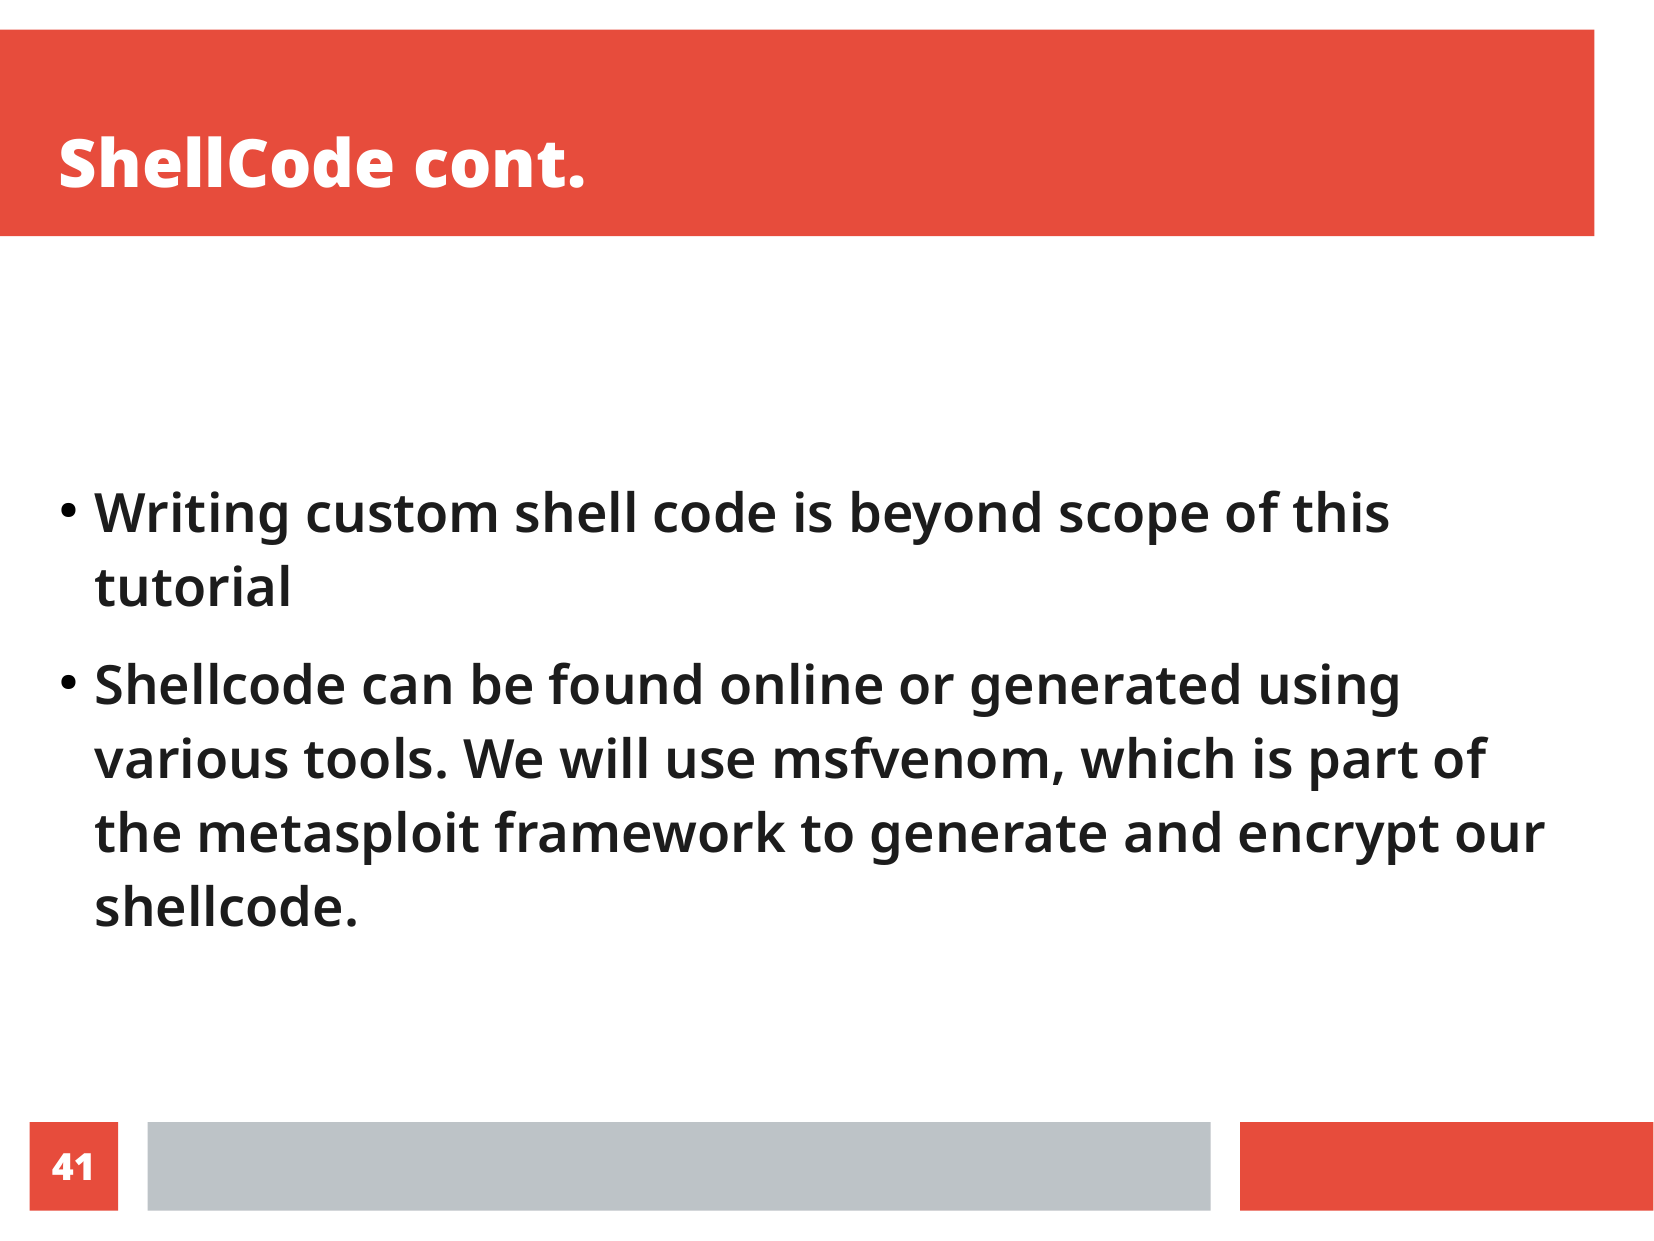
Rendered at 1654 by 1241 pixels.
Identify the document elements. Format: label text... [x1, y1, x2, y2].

list Writing custom shell code is beyond scope of this tutorial Shellcode can be found online or generated using various tools. We will use msfvenom, which is part of the metasploit framework to generate and encrypt our shellcode. [59, 324, 1565, 1093]
title ShellCode cont. [59, 59, 1595, 207]
